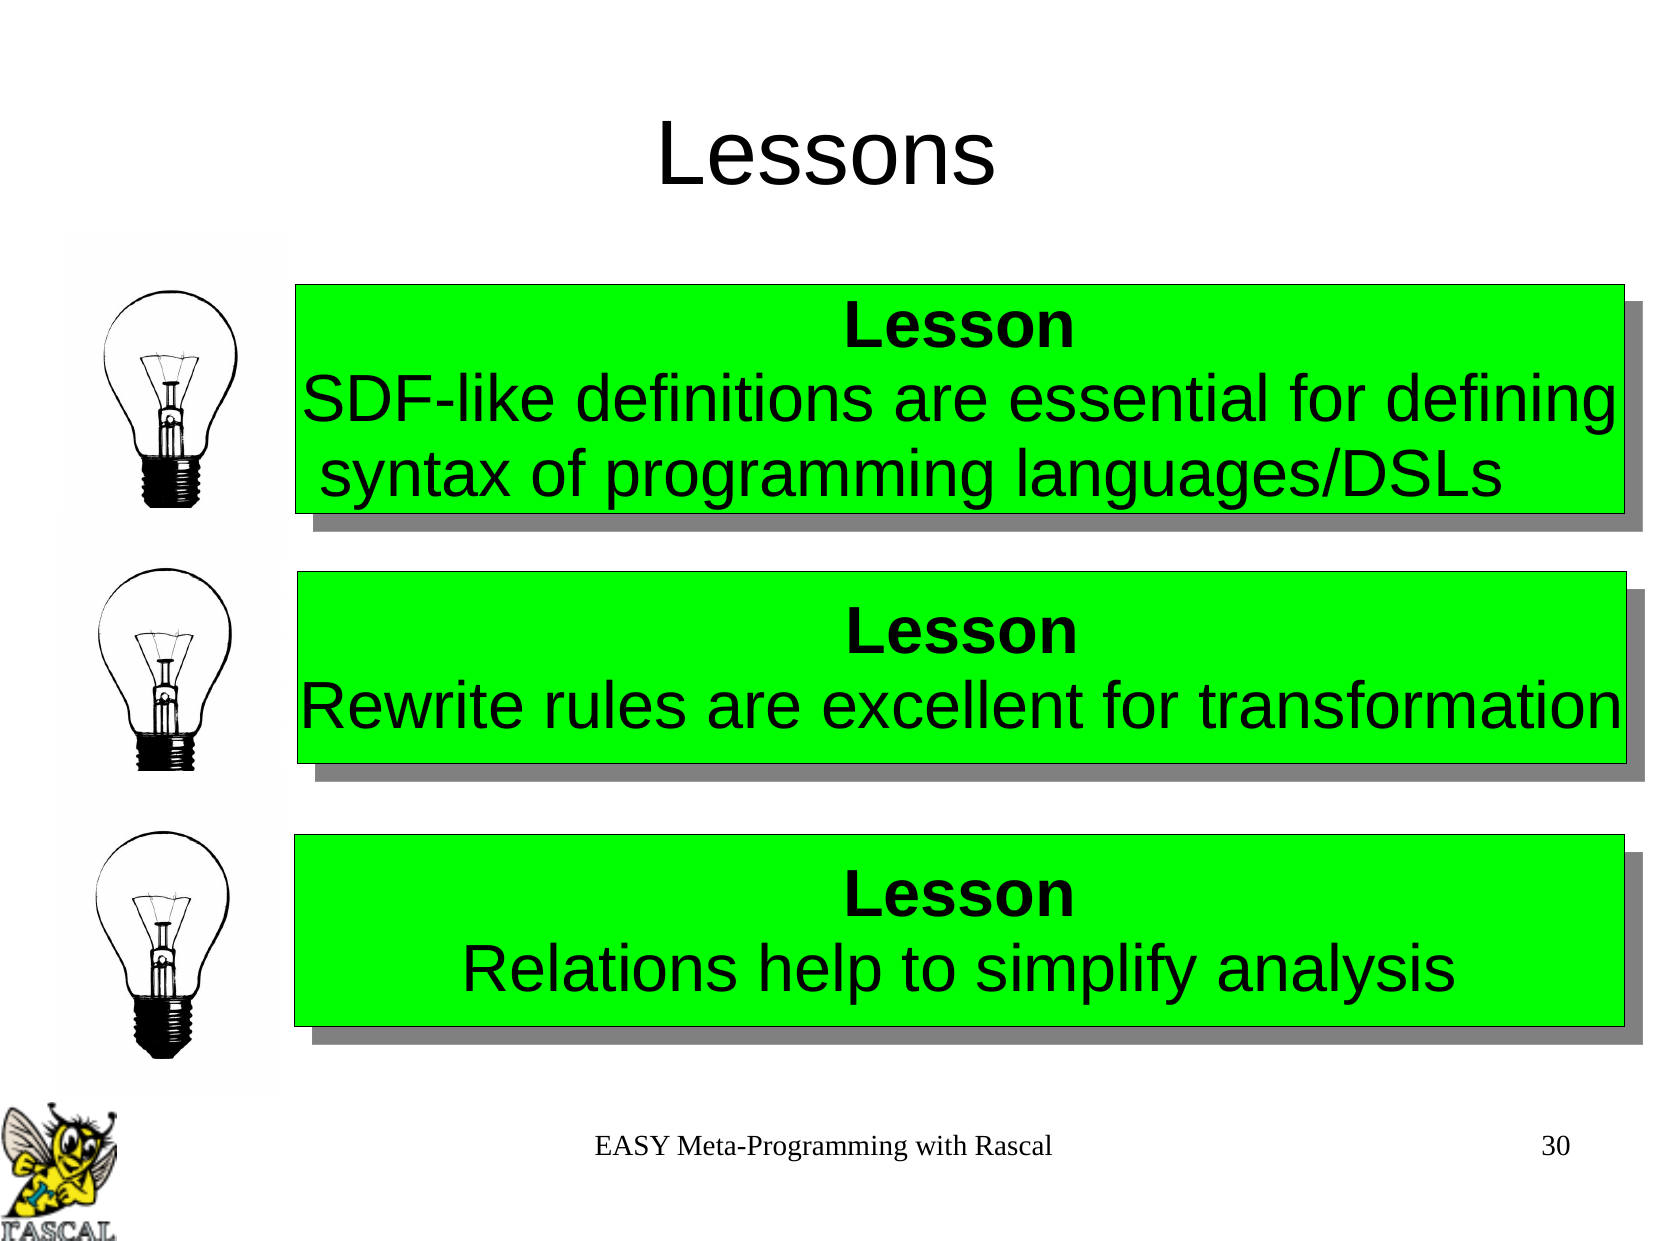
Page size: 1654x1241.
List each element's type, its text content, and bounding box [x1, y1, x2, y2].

title Lessons [82, 56, 1571, 250]
text_box Lesson Rewrite rules are excellent for transformation [297, 571, 1627, 764]
picture [0, 1102, 117, 1241]
text_box Lesson SDF-like definitions are essential for defining syntax of programming languages/DSLs [295, 284, 1625, 514]
text_box Lesson Relations help to simplify analysis [294, 834, 1625, 1027]
picture [50, 230, 293, 1101]
